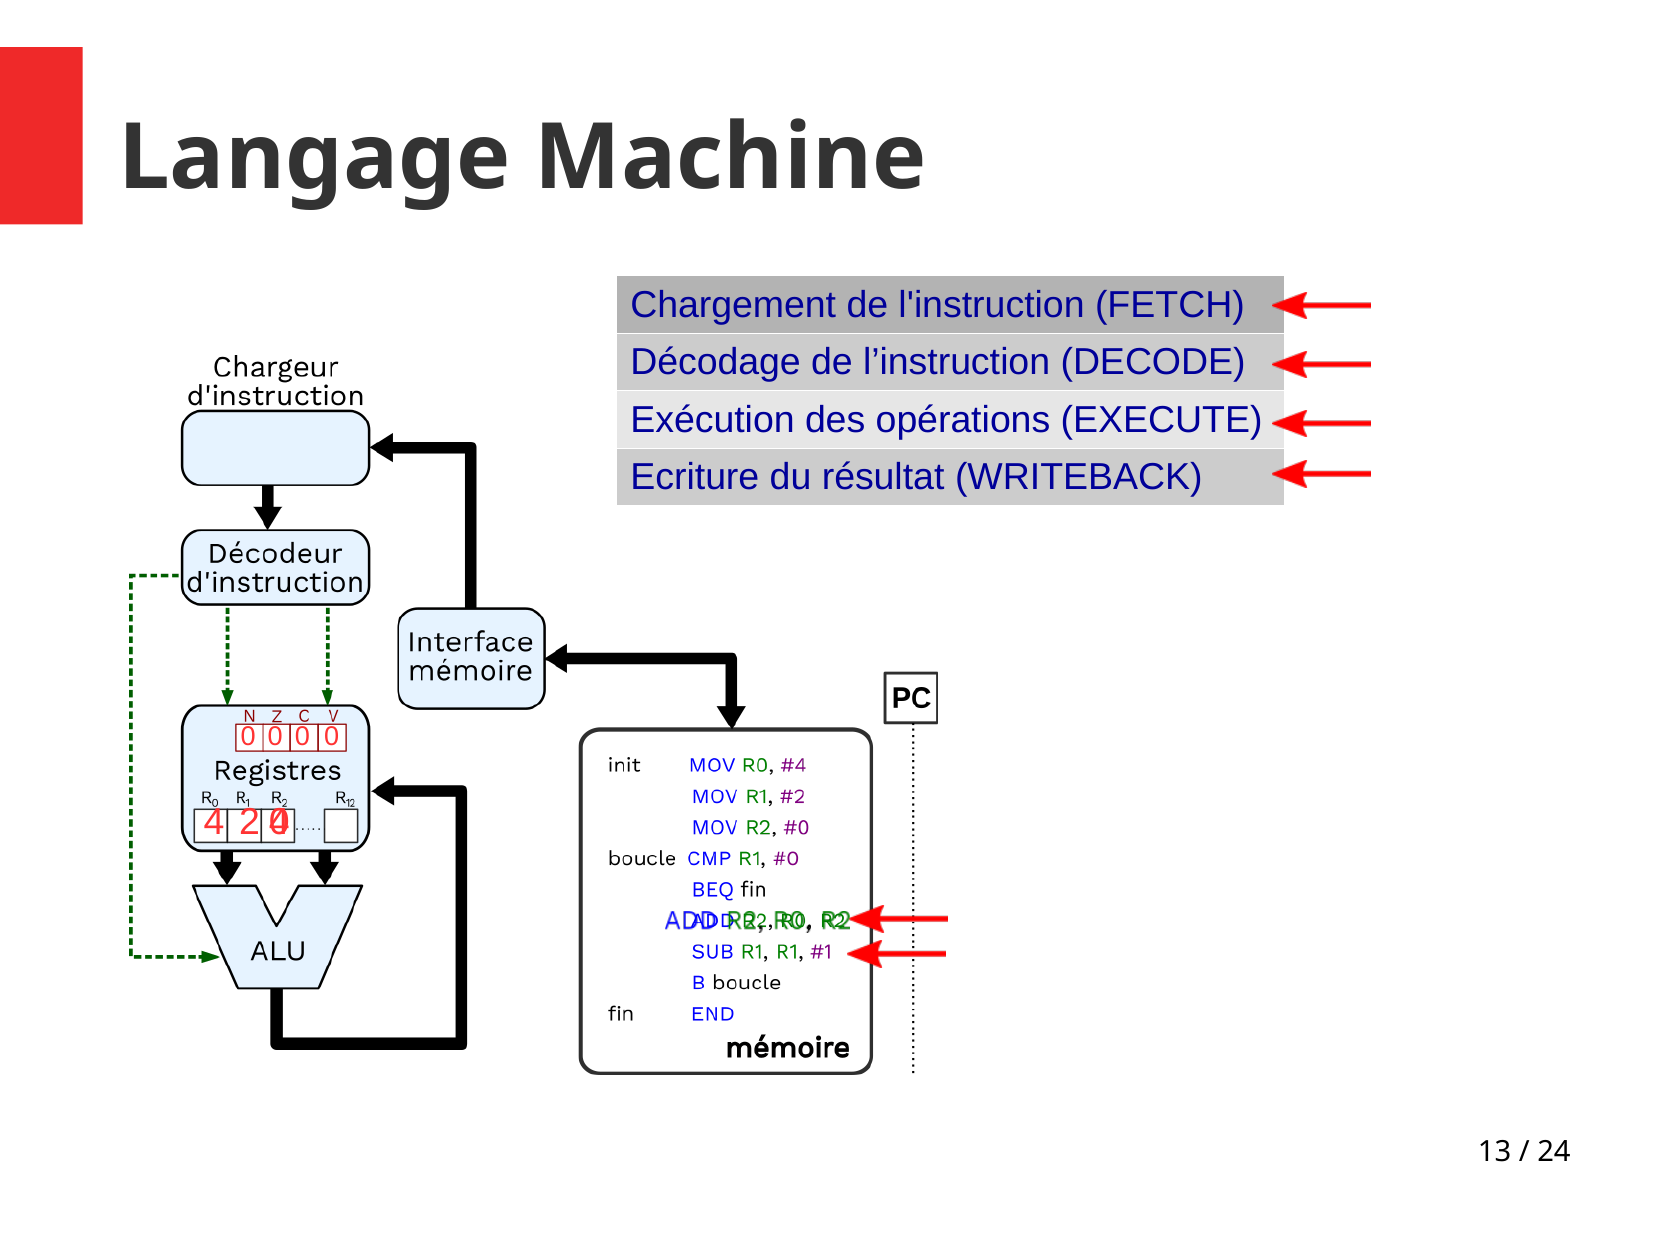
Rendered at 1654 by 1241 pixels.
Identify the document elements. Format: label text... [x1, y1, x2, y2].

text_box 0 [315, 713, 339, 760]
text_box 2 [224, 793, 254, 851]
title Langage Machine [118, 49, 1571, 257]
table_cell Ecriture du résultat (WRITEBACK) [617, 449, 1284, 505]
picture [129, 355, 948, 1075]
picture [1272, 410, 1371, 438]
text_box 0 [258, 713, 283, 759]
text_box 4 [188, 793, 224, 851]
text_box 4 [254, 793, 302, 851]
text_box 0 [231, 713, 256, 759]
picture [1272, 460, 1371, 488]
picture [1272, 292, 1371, 319]
picture [1272, 351, 1371, 378]
table_cell Exécution des opérations (EXECUTE) [617, 391, 1284, 448]
table_cell Décodage de l’instruction (DECODE) [617, 334, 1284, 390]
table_header Chargement de l'instruction (FETCH) [617, 276, 1284, 333]
text_box 0 [286, 713, 310, 760]
